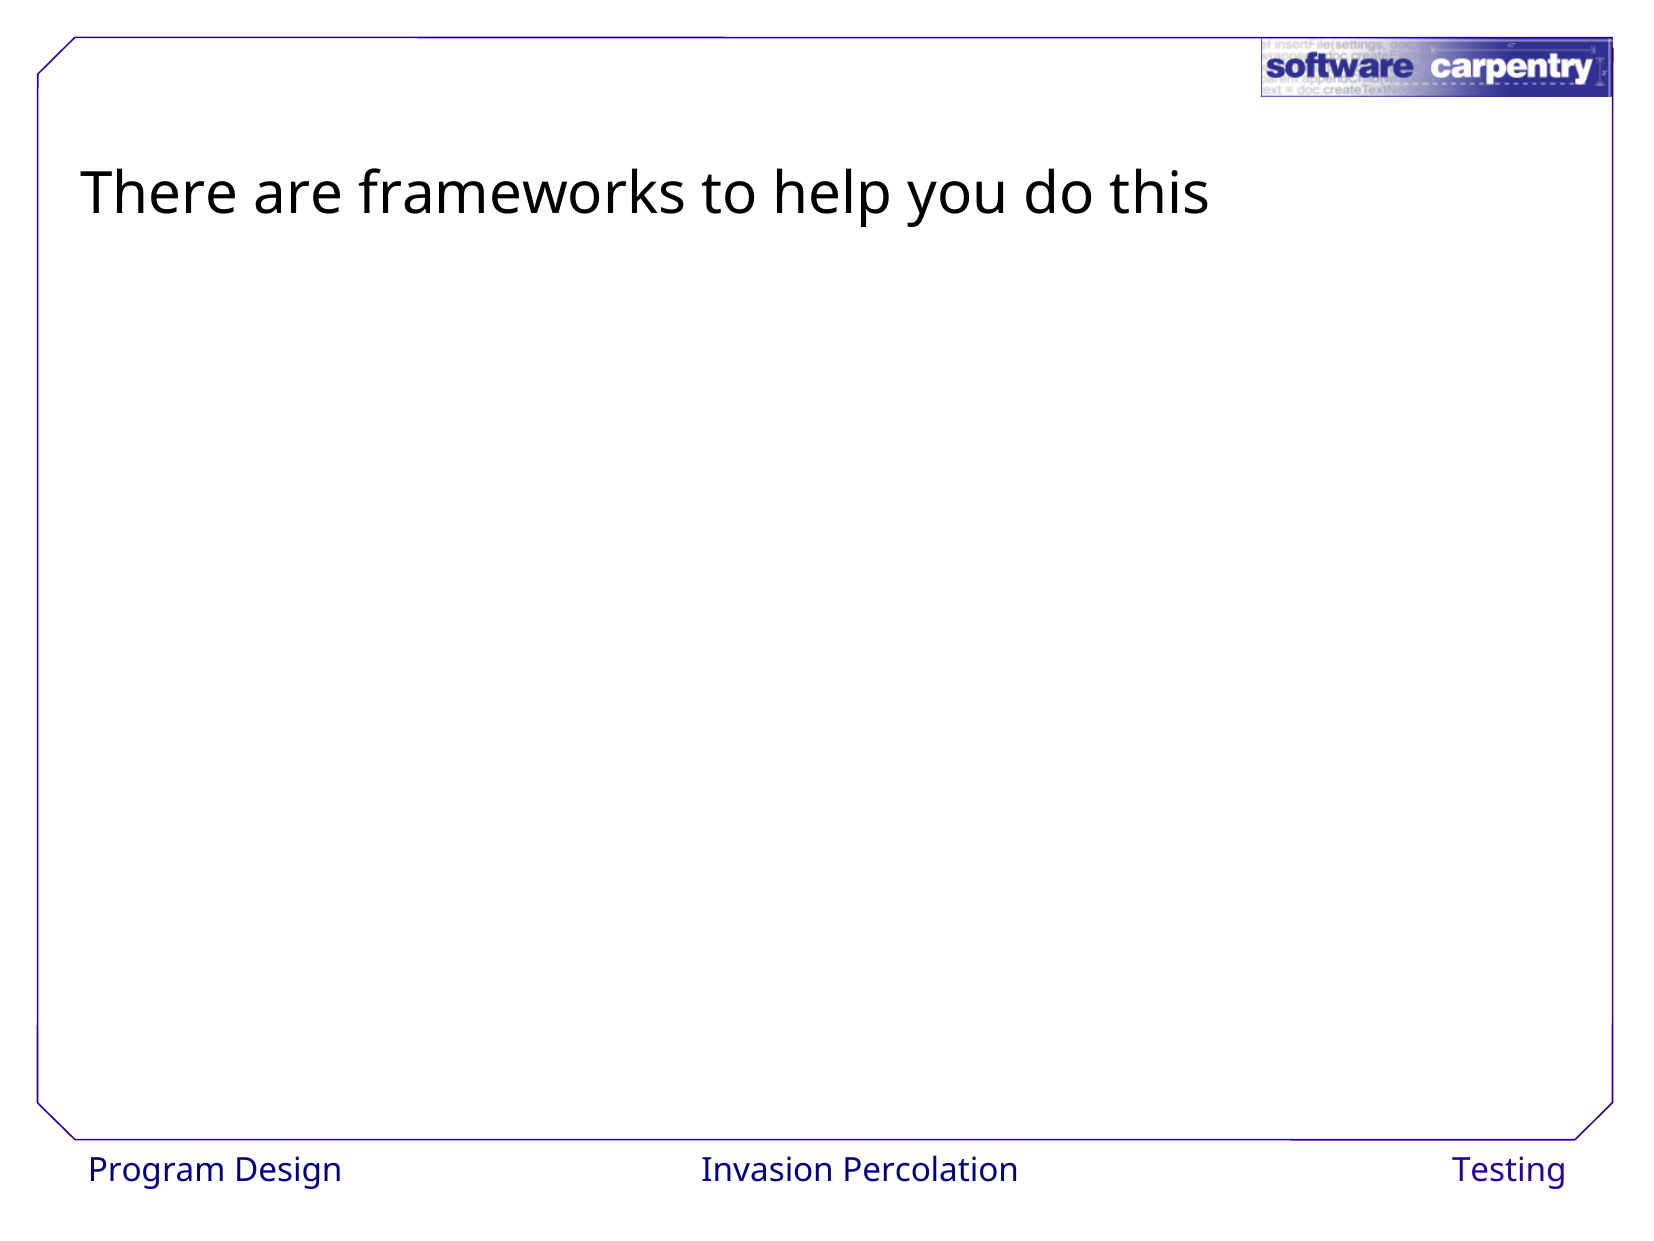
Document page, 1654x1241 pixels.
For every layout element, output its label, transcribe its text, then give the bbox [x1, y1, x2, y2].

text_box There are frameworks to help you do this [65, 112, 1376, 233]
picture [1261, 39, 1613, 97]
